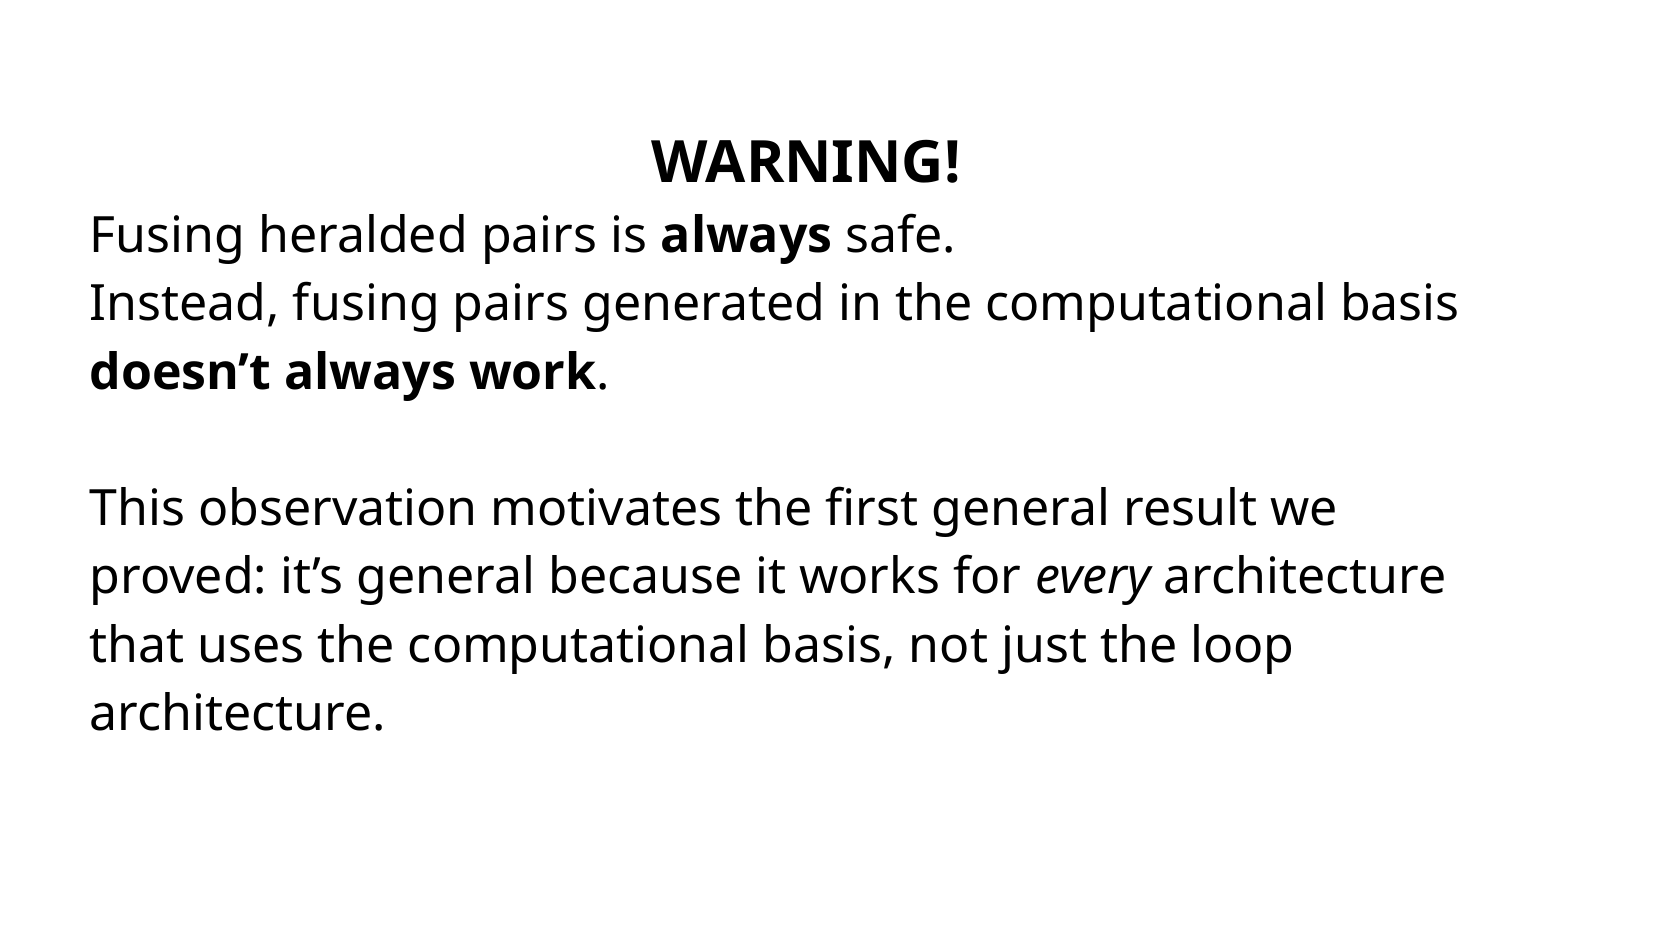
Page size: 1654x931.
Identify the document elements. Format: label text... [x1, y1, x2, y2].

text_box WARNING! Fusing heralded pairs is always safe. Instead, fusing pairs generated in the computational basis doesn’t always work. This observation motivates the first general result we proved: it’s general because it works for every architecture that uses the computational basis, not just the loop architecture. [75, 112, 1538, 863]
